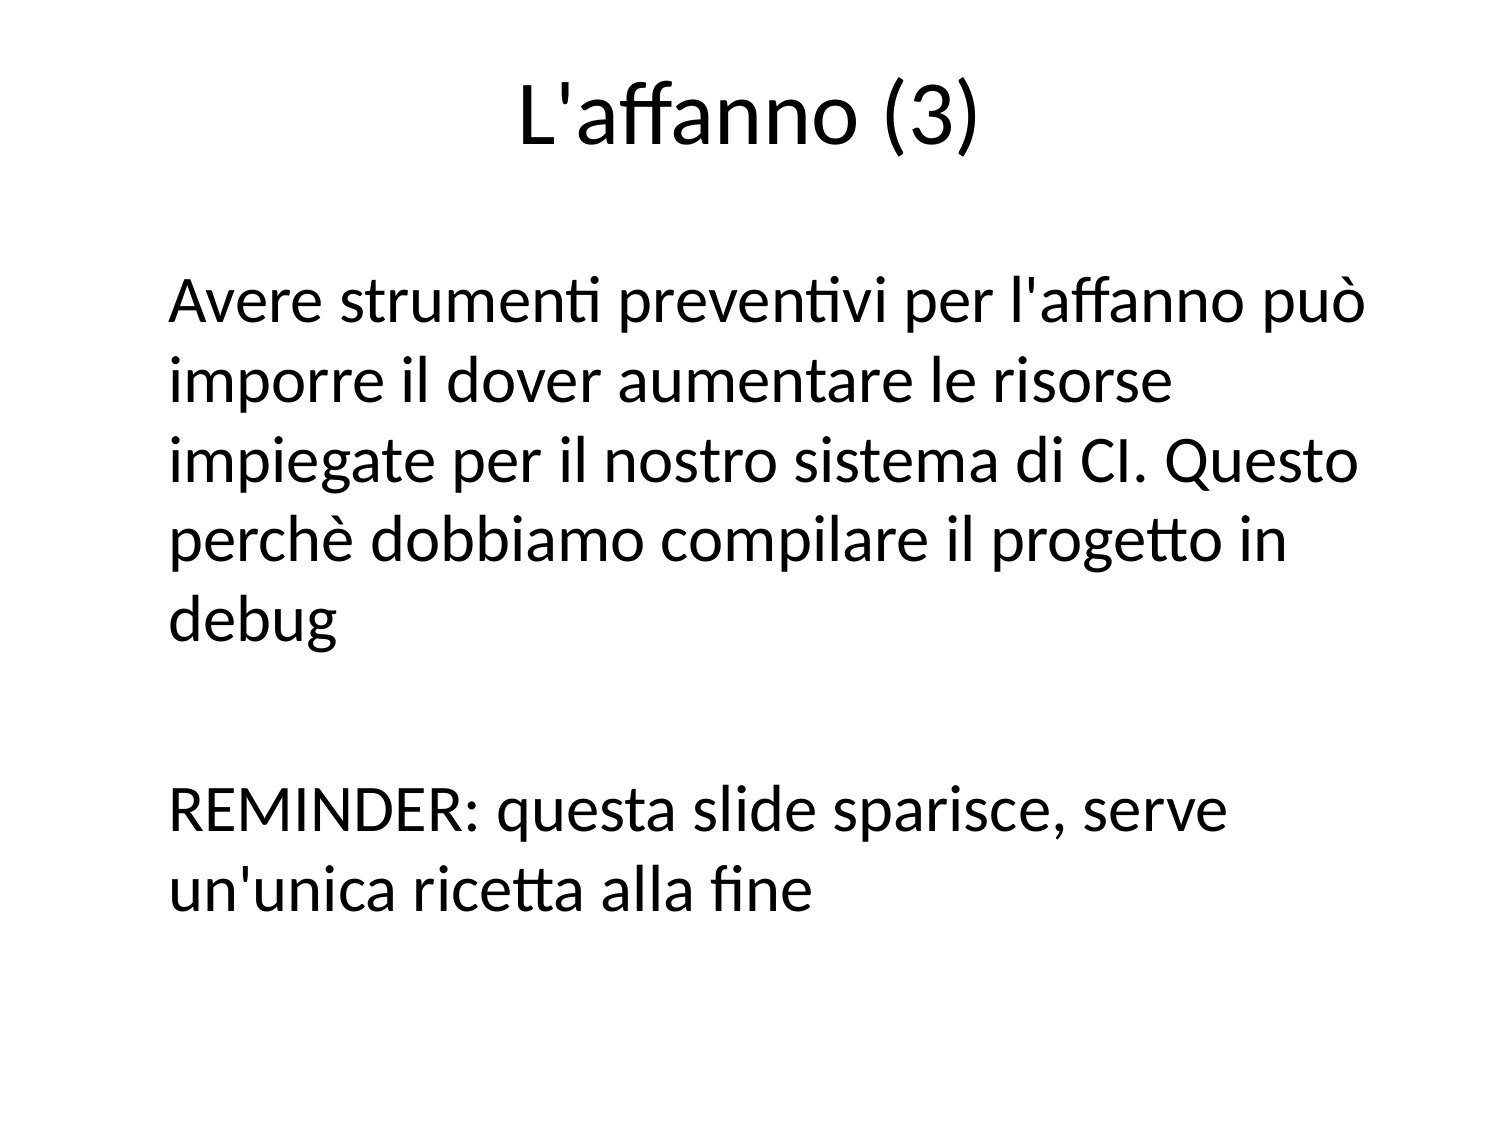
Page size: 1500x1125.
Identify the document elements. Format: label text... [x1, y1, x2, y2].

list Avere strumenti preventivi per l'affanno può imporre il dover aumentare le risorse impiegate per il nostro sistema di CI. Questo perchè dobbiamo compilare il progetto in debug REMINDER: questa slide sparisce, serve un'unica ricetta alla fine [82, 248, 1433, 991]
title L'affanno (3) [75, 45, 1425, 233]
